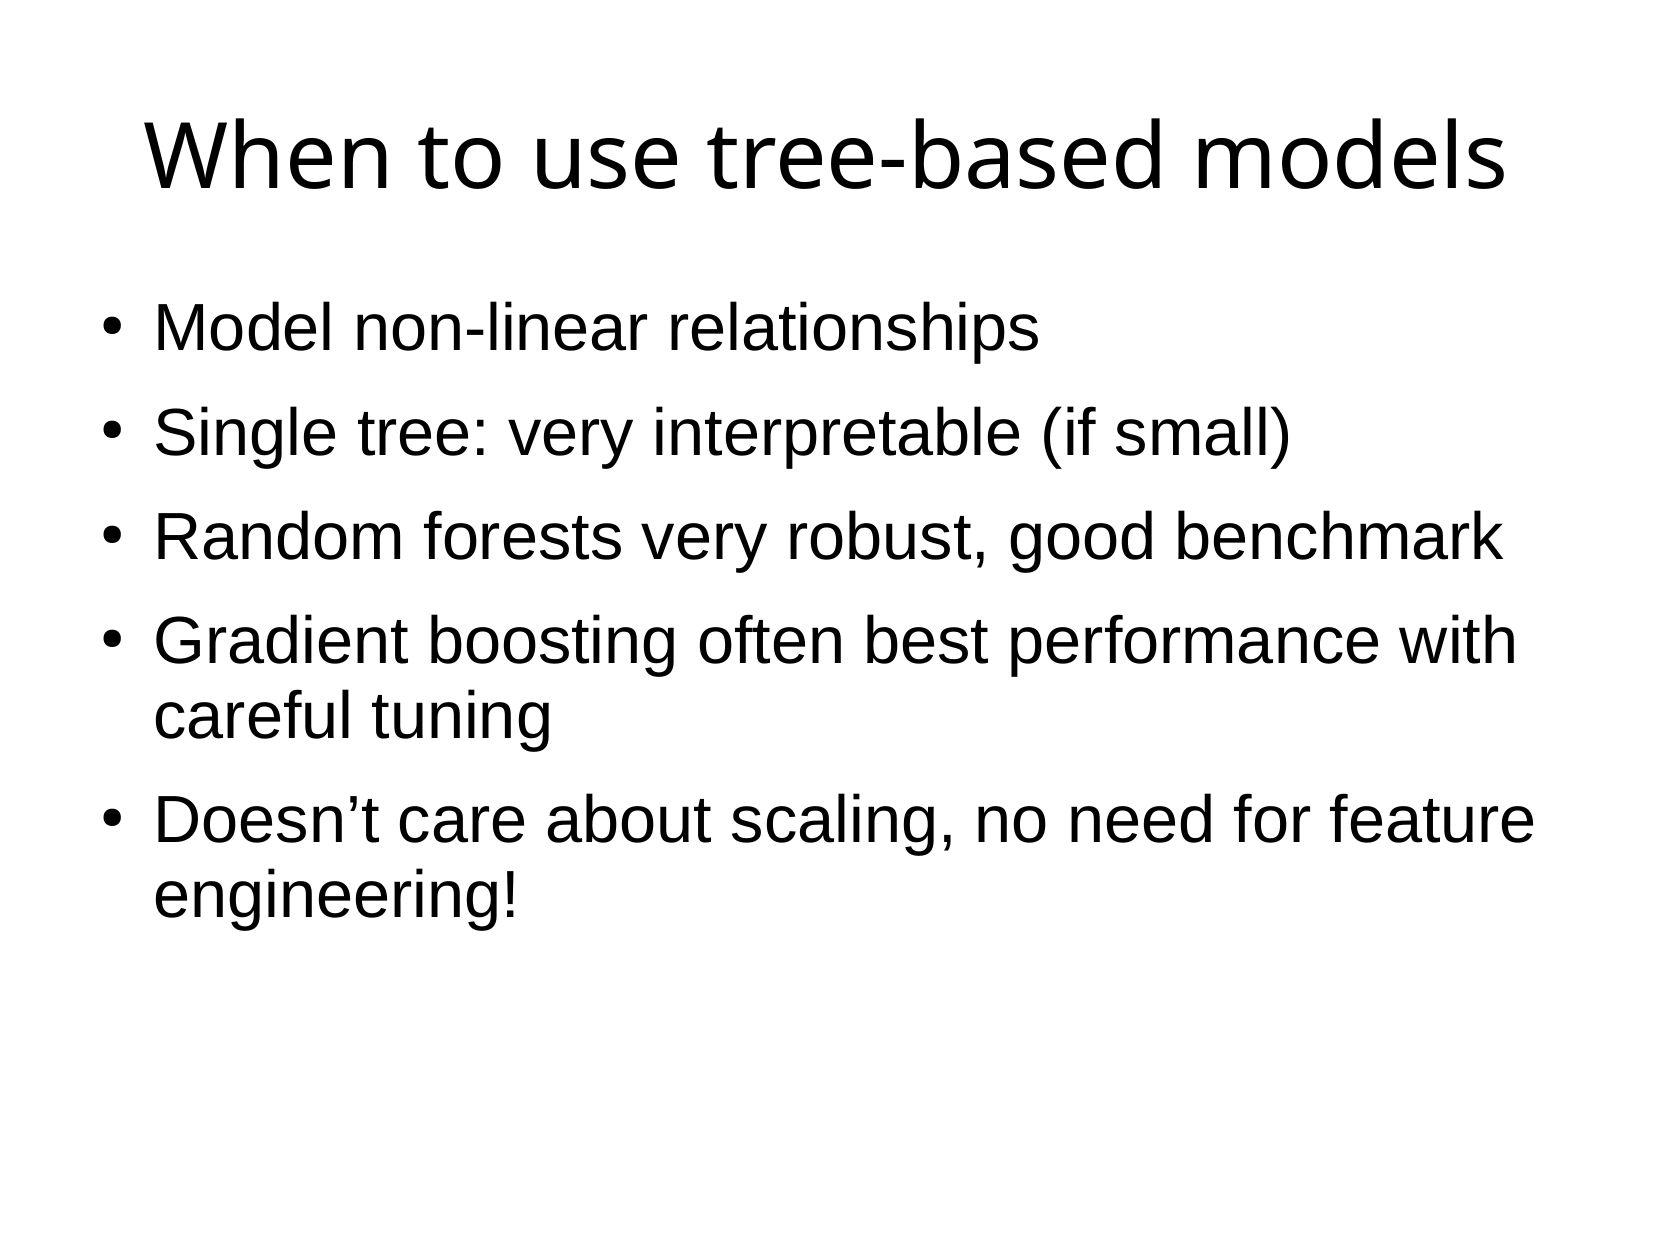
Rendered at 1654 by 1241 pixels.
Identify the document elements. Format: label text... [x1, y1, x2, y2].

list Model non-linear relationships Single tree: very interpretable (if small) Random forests very robust, good benchmark Gradient boosting often best performance with careful tuning Doesn’t care about scaling, no need for feature engineering! [82, 290, 1571, 1010]
title When to use tree-based models [82, 49, 1571, 257]
